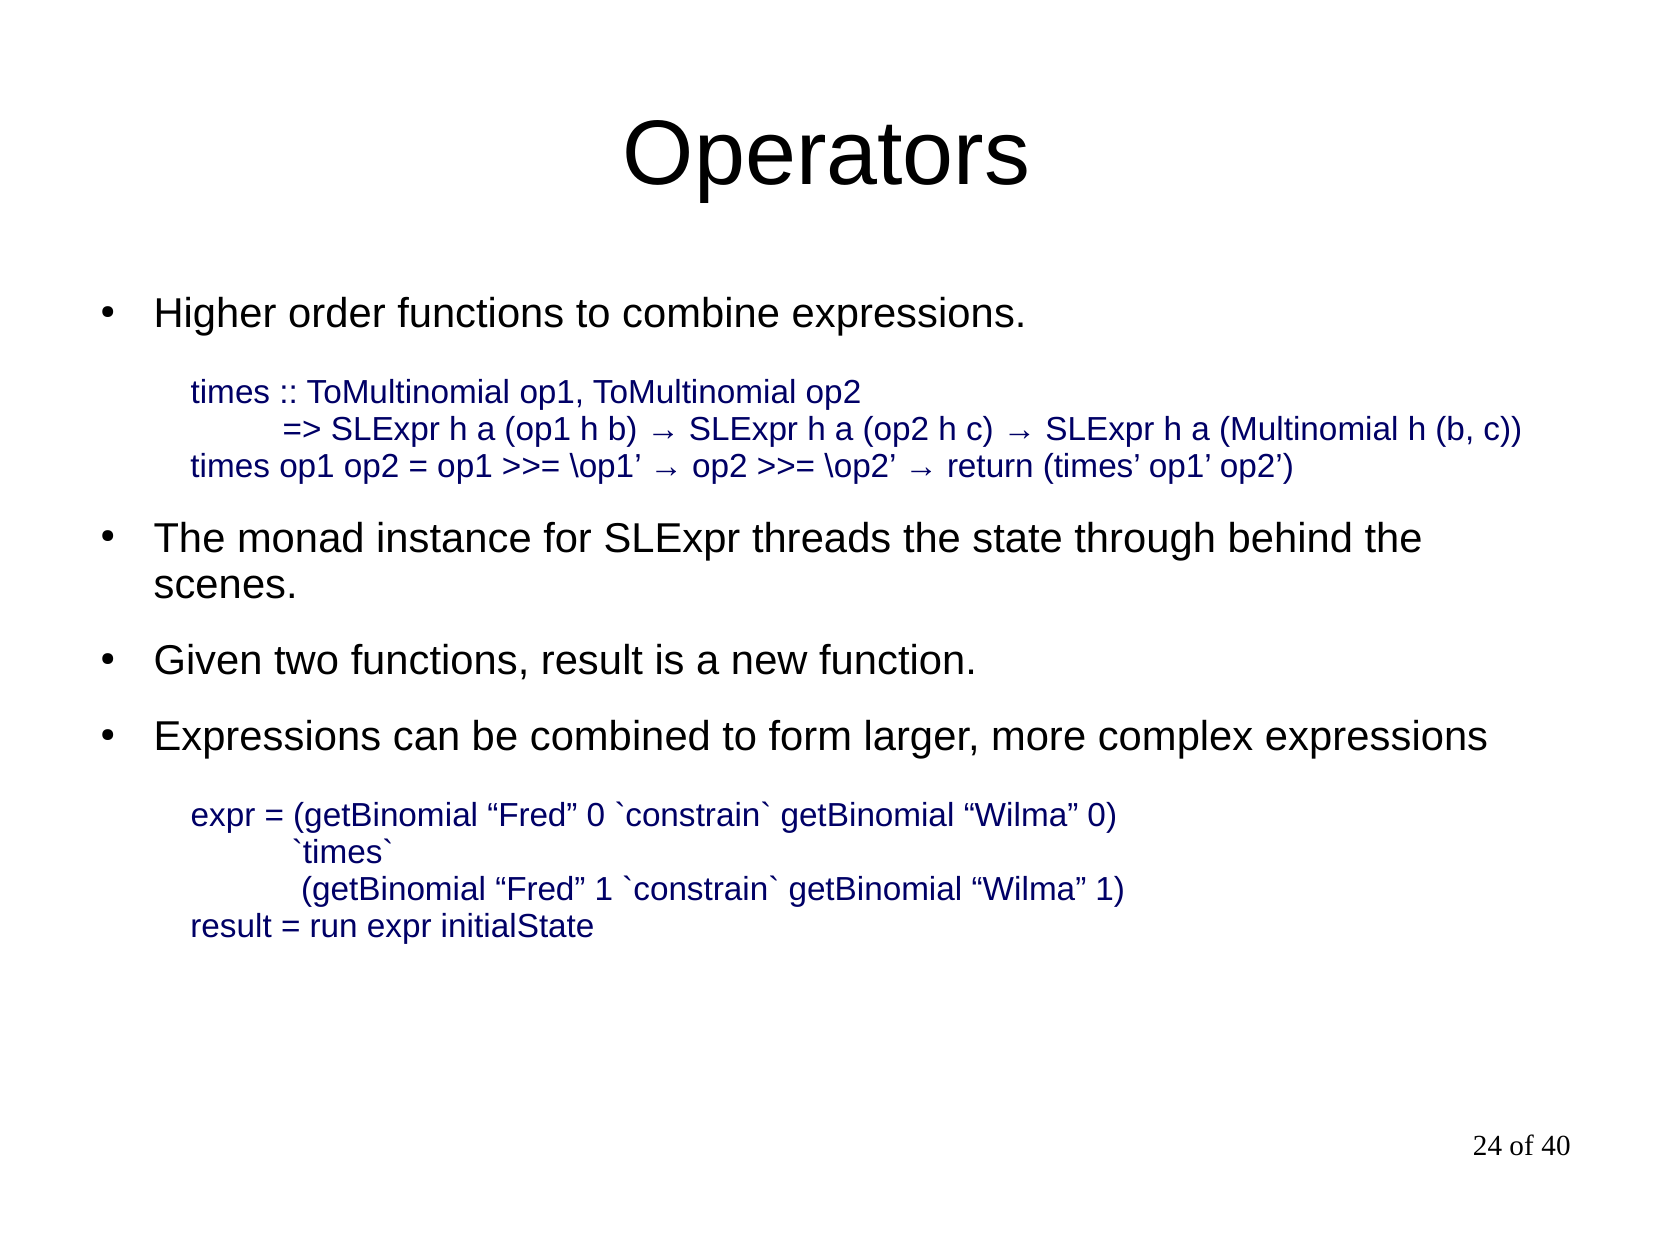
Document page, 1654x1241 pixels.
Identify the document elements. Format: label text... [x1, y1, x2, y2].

list Higher order functions to combine expressions. times :: ToMultinomial op1, ToMultinomial op2 => SLExpr h a (op1 h b) → SLExpr h a (op2 h c) → SLExpr h a (Multinomial h (b, c)) times op1 op2 = op1 >>= \op1’ → op2 >>= \op2’ → return (times’ op1’ op2’) The monad instance for SLExpr threads the state through behind the scenes. Given two functions, result is a new function. Expressions can be combined to form larger, more complex expressions expr = (getBinomial “Fred” 0 `constrain` getBinomial “Wilma” 0) `times` (getBinomial “Fred” 1 `constrain` getBinomial “Wilma” 1) result = run expr initialState [82, 290, 1571, 1010]
title Operators [82, 49, 1571, 257]
